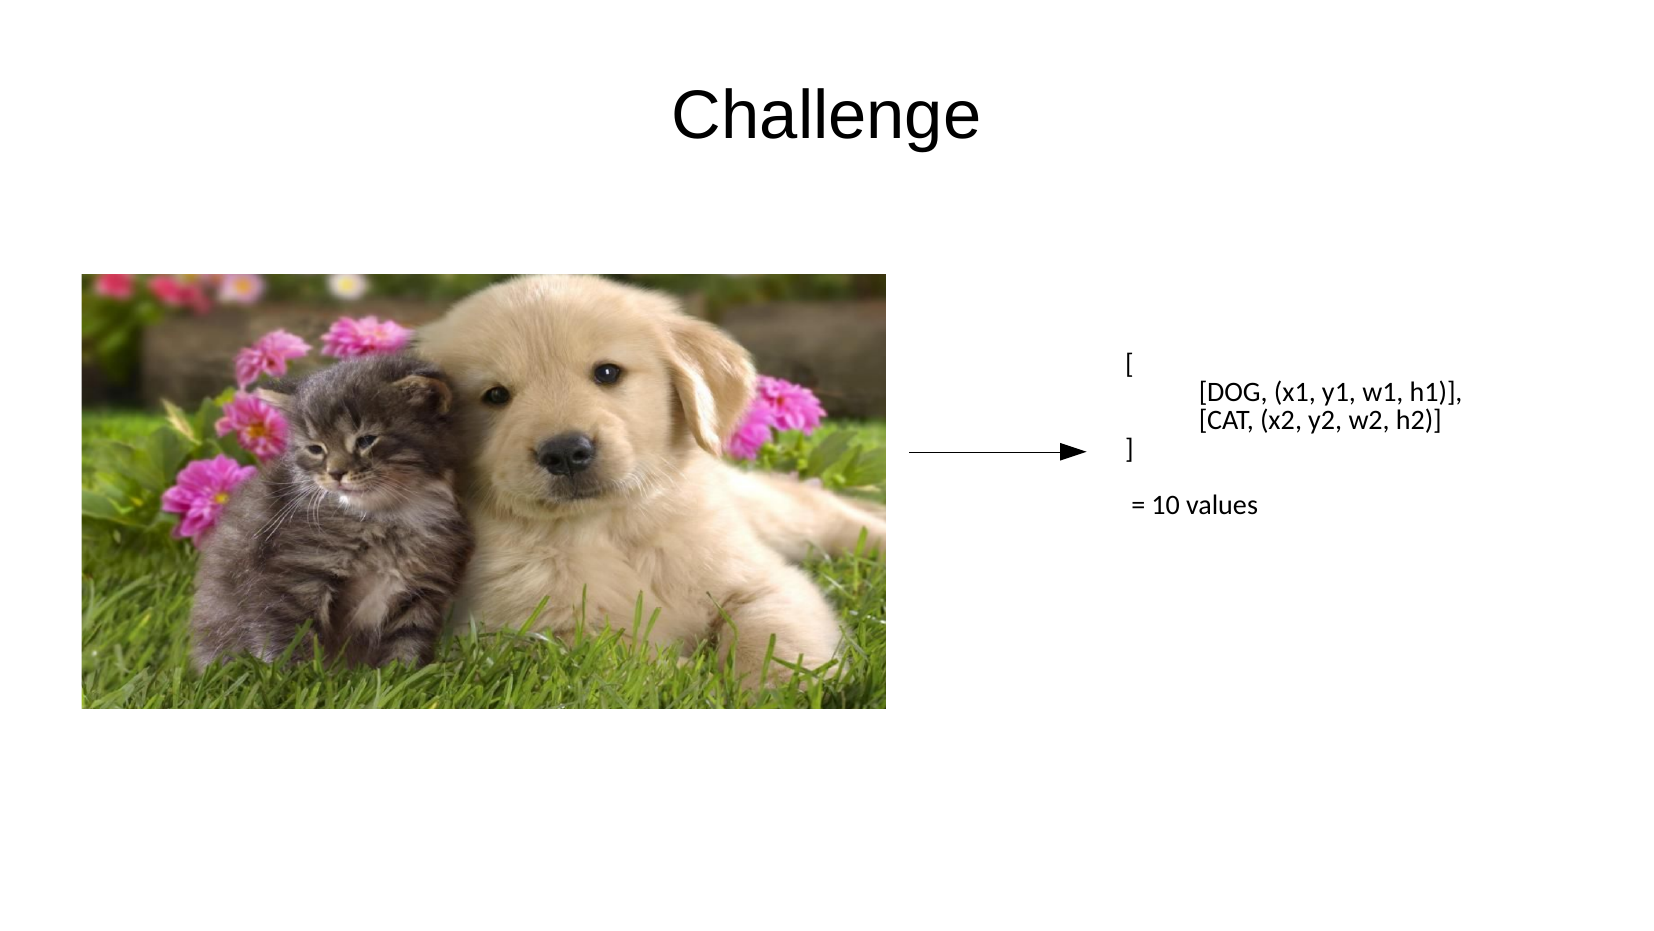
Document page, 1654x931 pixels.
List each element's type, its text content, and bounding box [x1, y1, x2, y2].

picture [81, 274, 886, 709]
text_box [ [DOG, (x1, y1, w1, h1)], [CAT, (x2, y2, w2, h2)] ] = 10 values [1110, 345, 1619, 576]
title Challenge [82, 37, 1571, 193]
